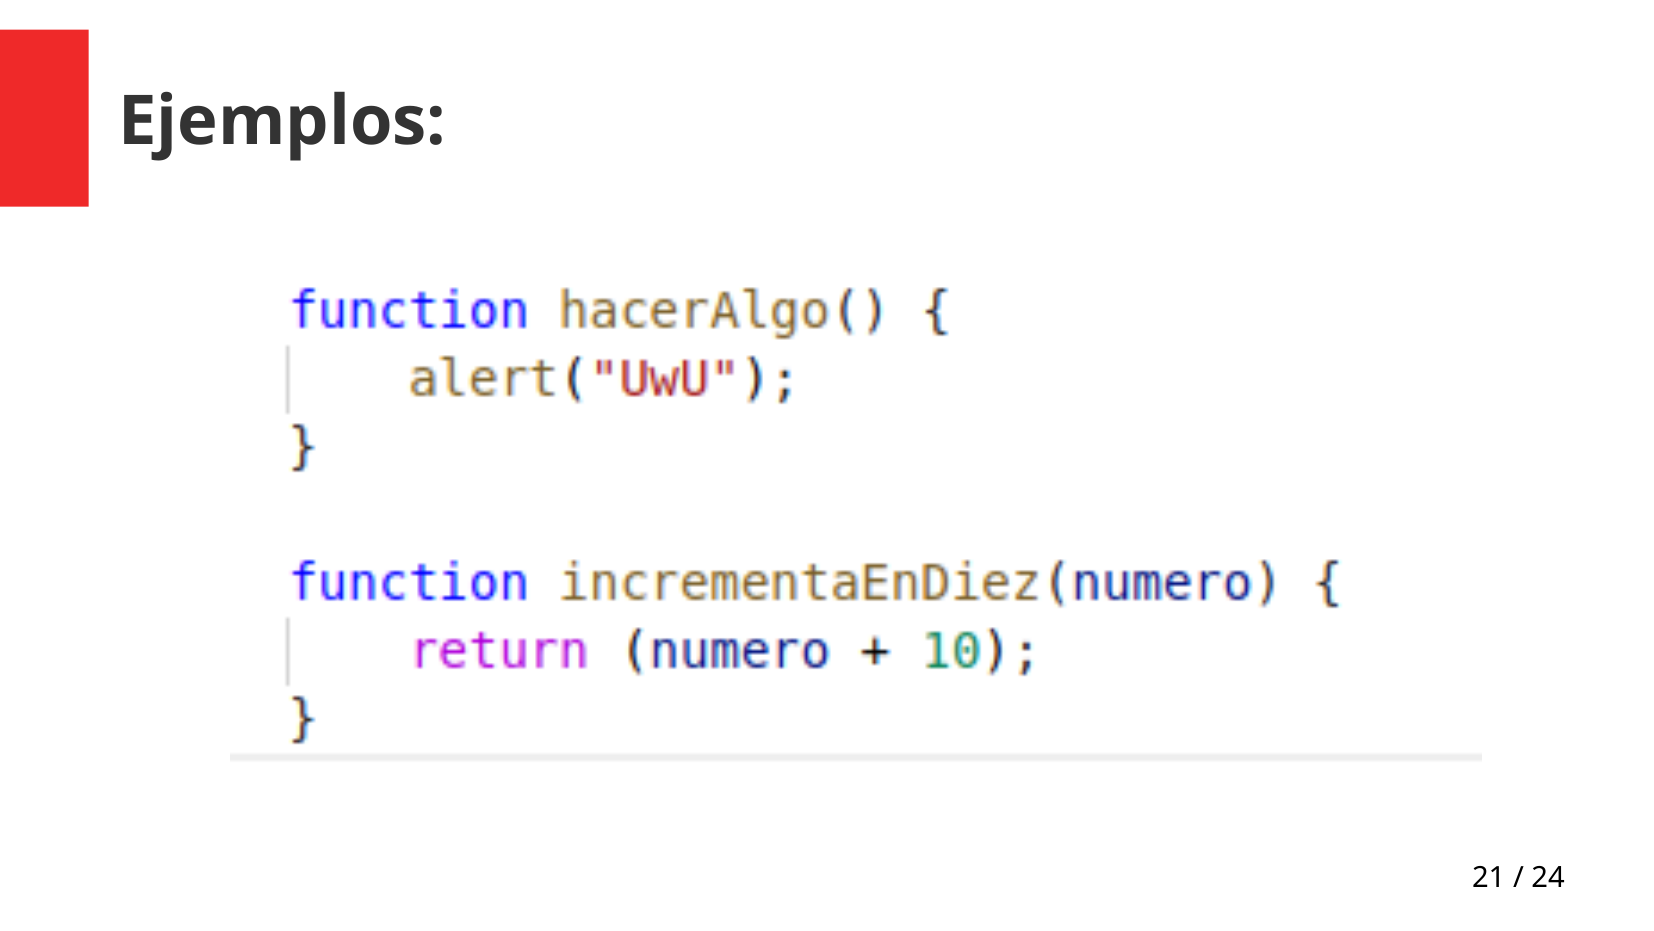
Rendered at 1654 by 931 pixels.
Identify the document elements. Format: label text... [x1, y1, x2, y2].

picture [230, 236, 1482, 798]
title Ejemplos: [118, 29, 1595, 207]
